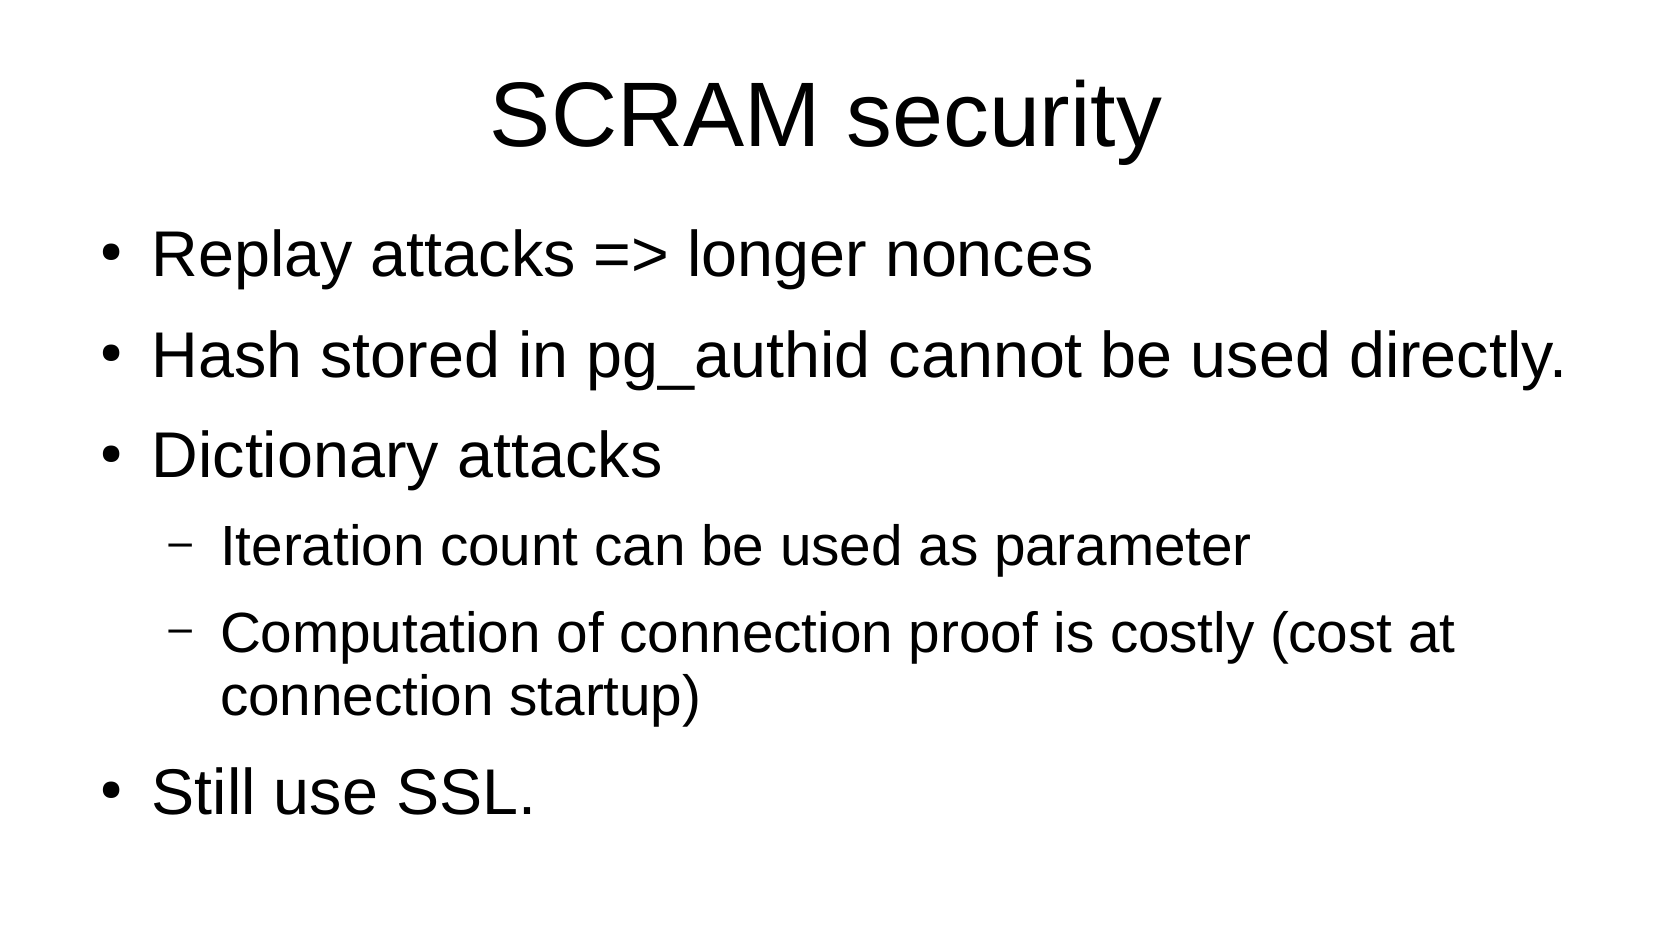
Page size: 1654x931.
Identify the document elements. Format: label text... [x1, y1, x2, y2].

title SCRAM security [82, 37, 1571, 193]
list Replay attacks => longer nonces Hash stored in pg_authid cannot be used directly. Dictionary attacks Iteration count can be used as parameter Computation of connection proof is costly (cost at connection startup) Still use SSL. [82, 217, 1571, 841]
